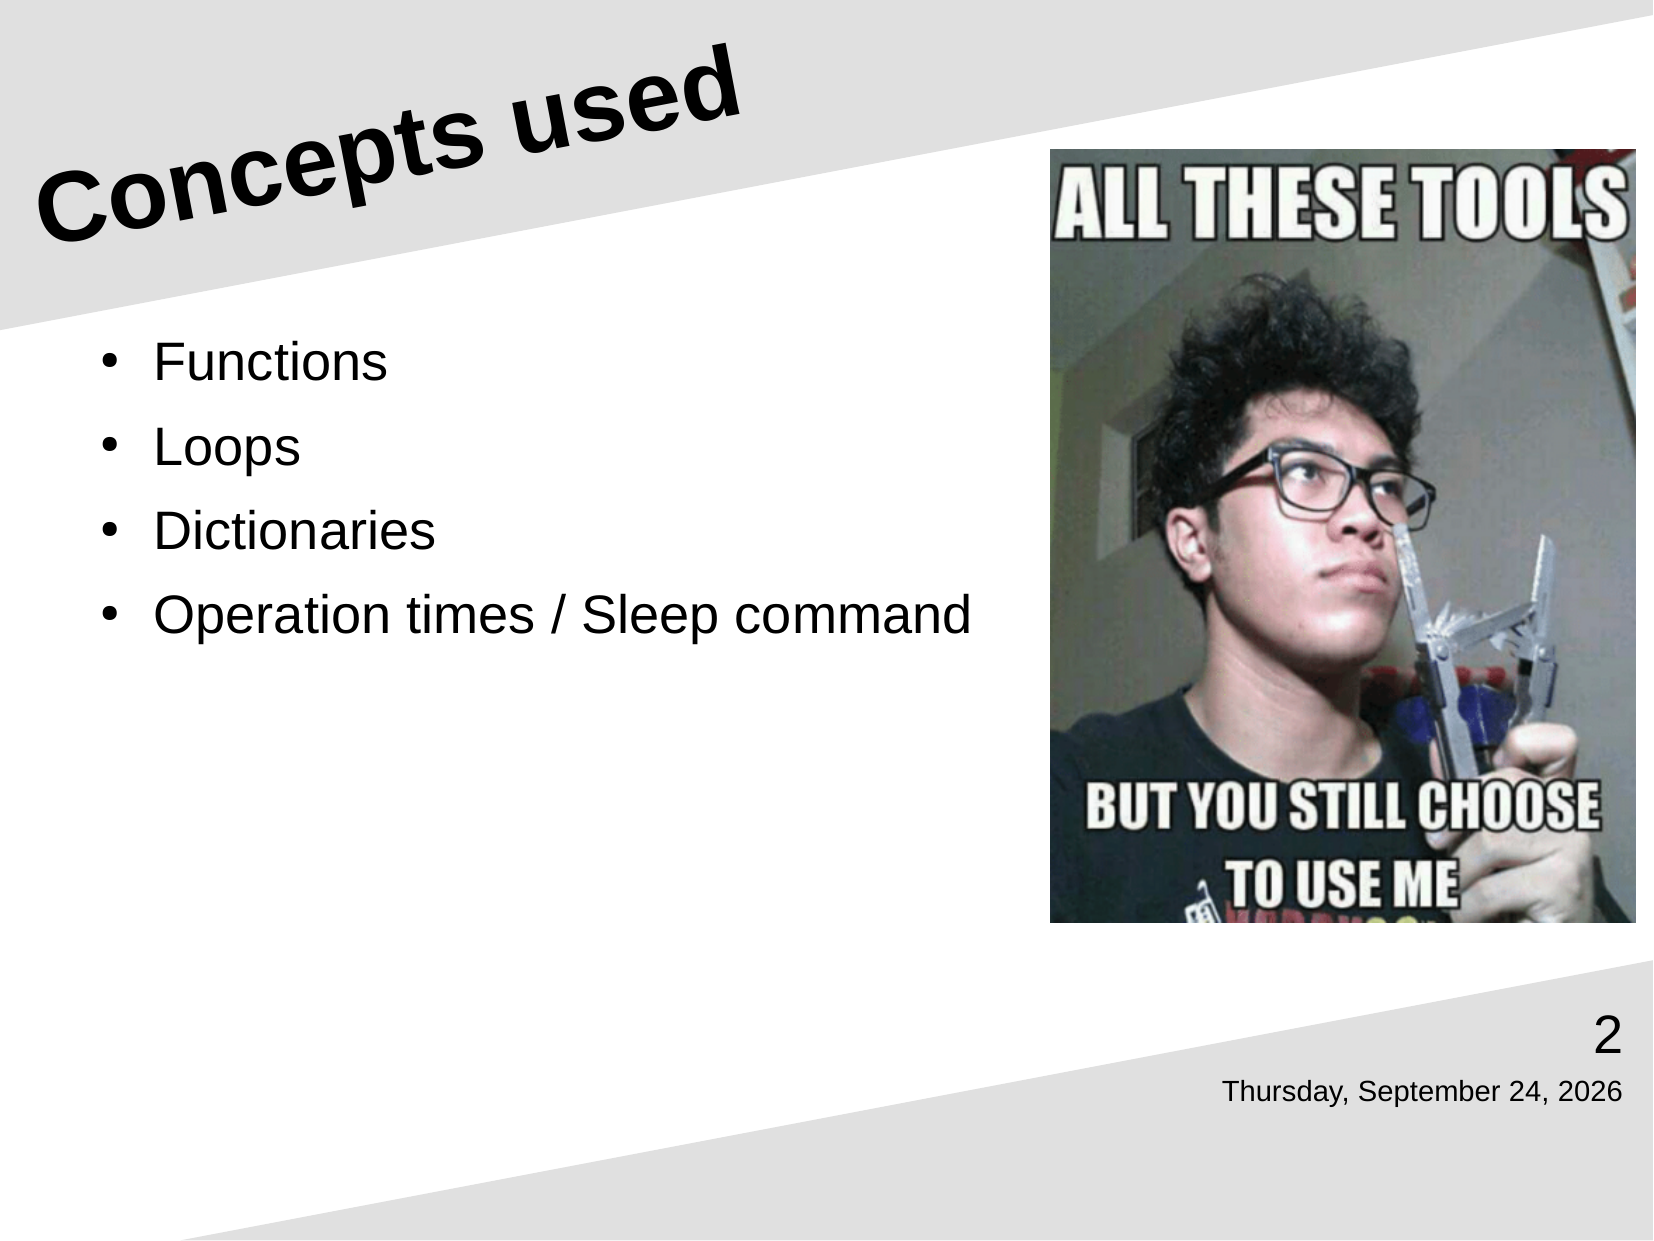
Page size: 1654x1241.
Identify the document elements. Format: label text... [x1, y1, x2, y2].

title Concepts used [16, 0, 1518, 315]
picture [1050, 149, 1636, 923]
list Functions Loops Dictionaries Operation times / Sleep command [82, 331, 1538, 1052]
